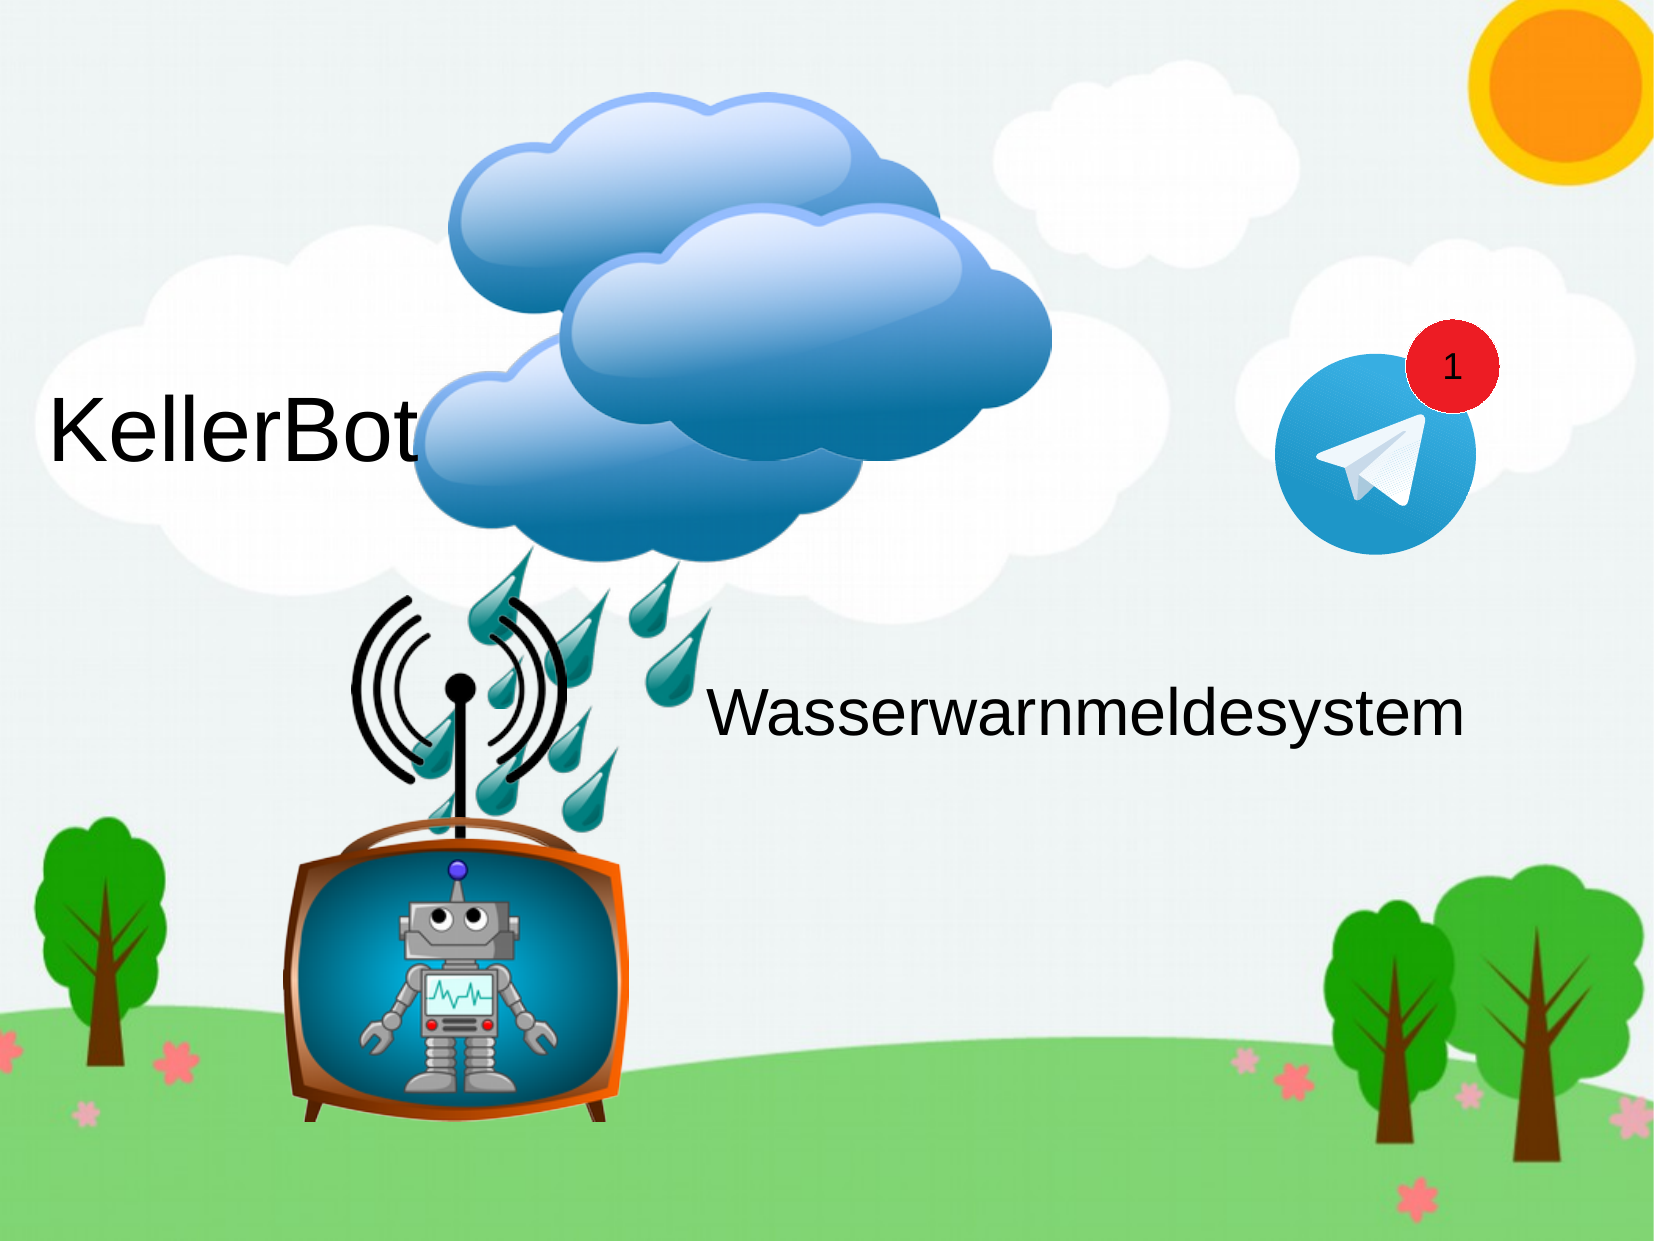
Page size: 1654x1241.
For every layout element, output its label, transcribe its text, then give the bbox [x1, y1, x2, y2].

picture [0, 0, 1654, 1241]
title KellerBot [47, 283, 1512, 577]
subtitle Wasserwarnmeldesystem [661, 632, 1512, 792]
text_box 1 [1405, 318, 1501, 414]
